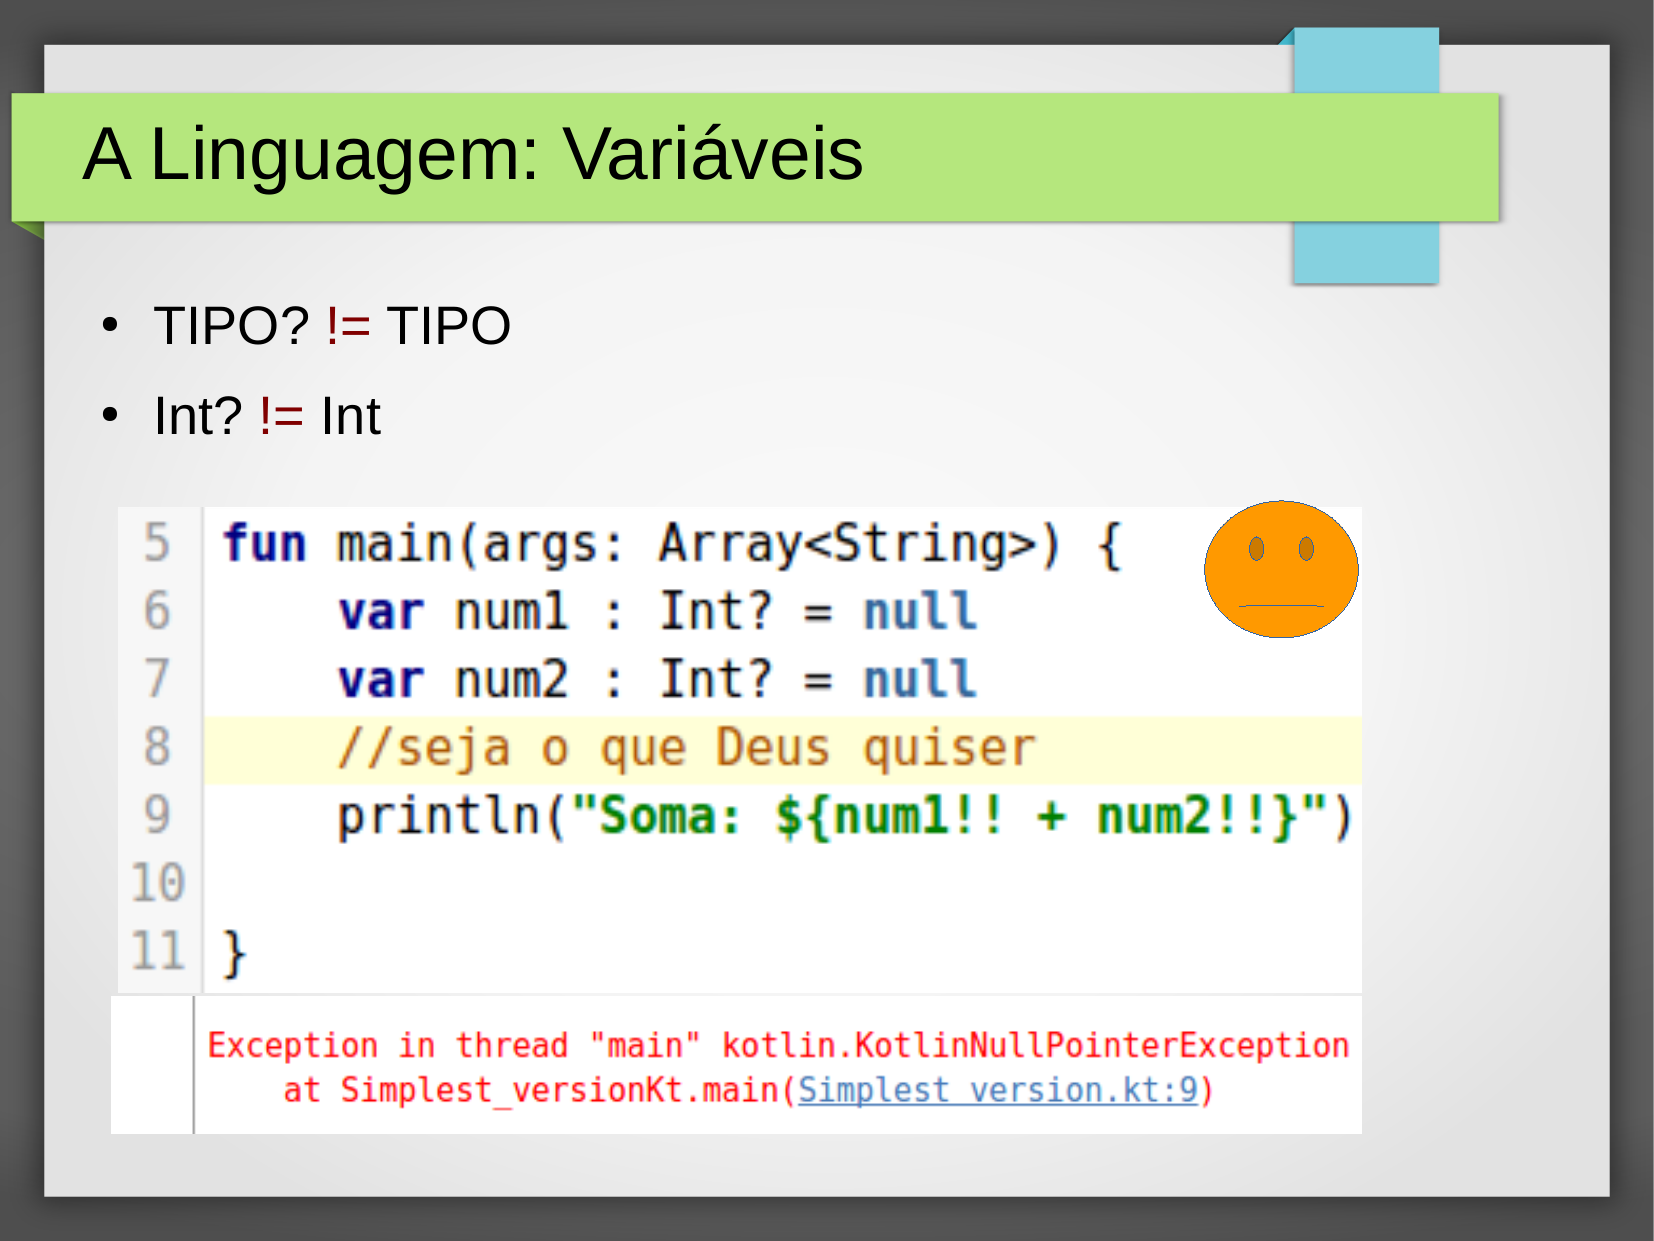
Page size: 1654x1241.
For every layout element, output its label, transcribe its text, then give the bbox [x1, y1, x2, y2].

text_box [1204, 500, 1359, 638]
list TIPO? != TIPO Int? != Int [82, 295, 1571, 1015]
title A Linguagem: Variáveis [82, 94, 1264, 213]
picture [0, 0, 1654, 1241]
